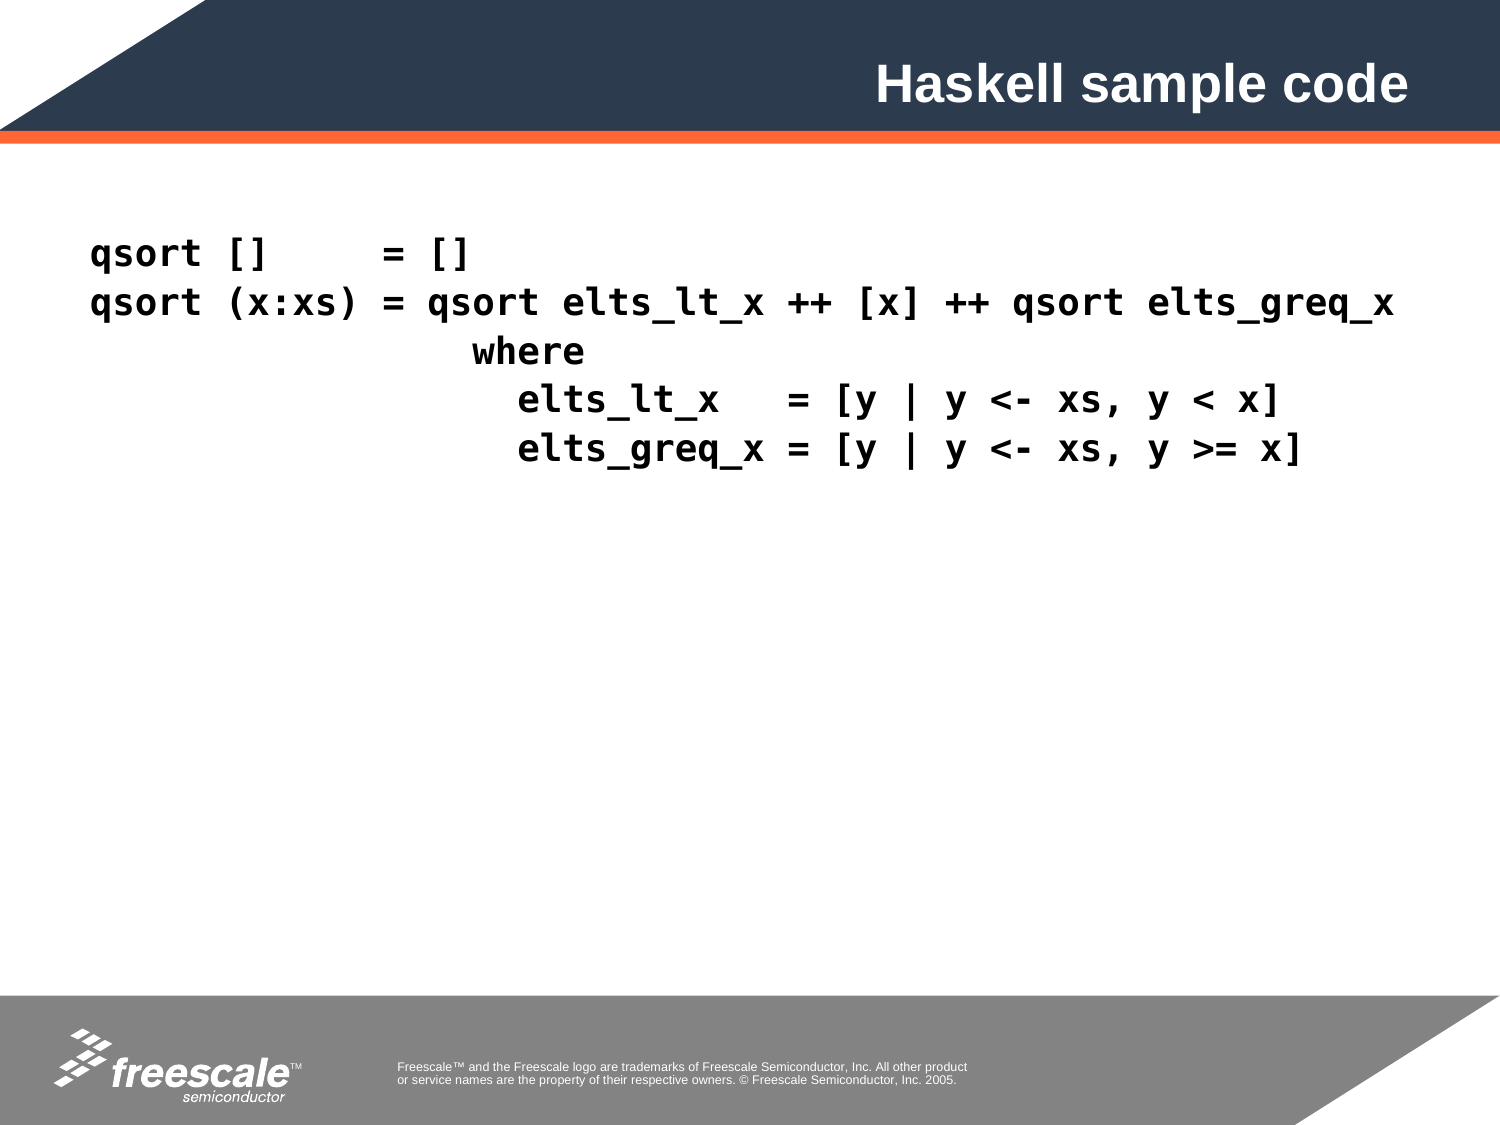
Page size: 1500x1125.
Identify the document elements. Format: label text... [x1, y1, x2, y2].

list qsort [] = [] qsort (x:xs) = qsort elts_lt_x ++ [x] ++ qsort elts_greq_x where elts_lt_x = [y | y <- xs, y < x] elts_greq_x = [y | y <- xs, y >= x] [75, 224, 1426, 968]
title Haskell sample code [75, 27, 1426, 146]
